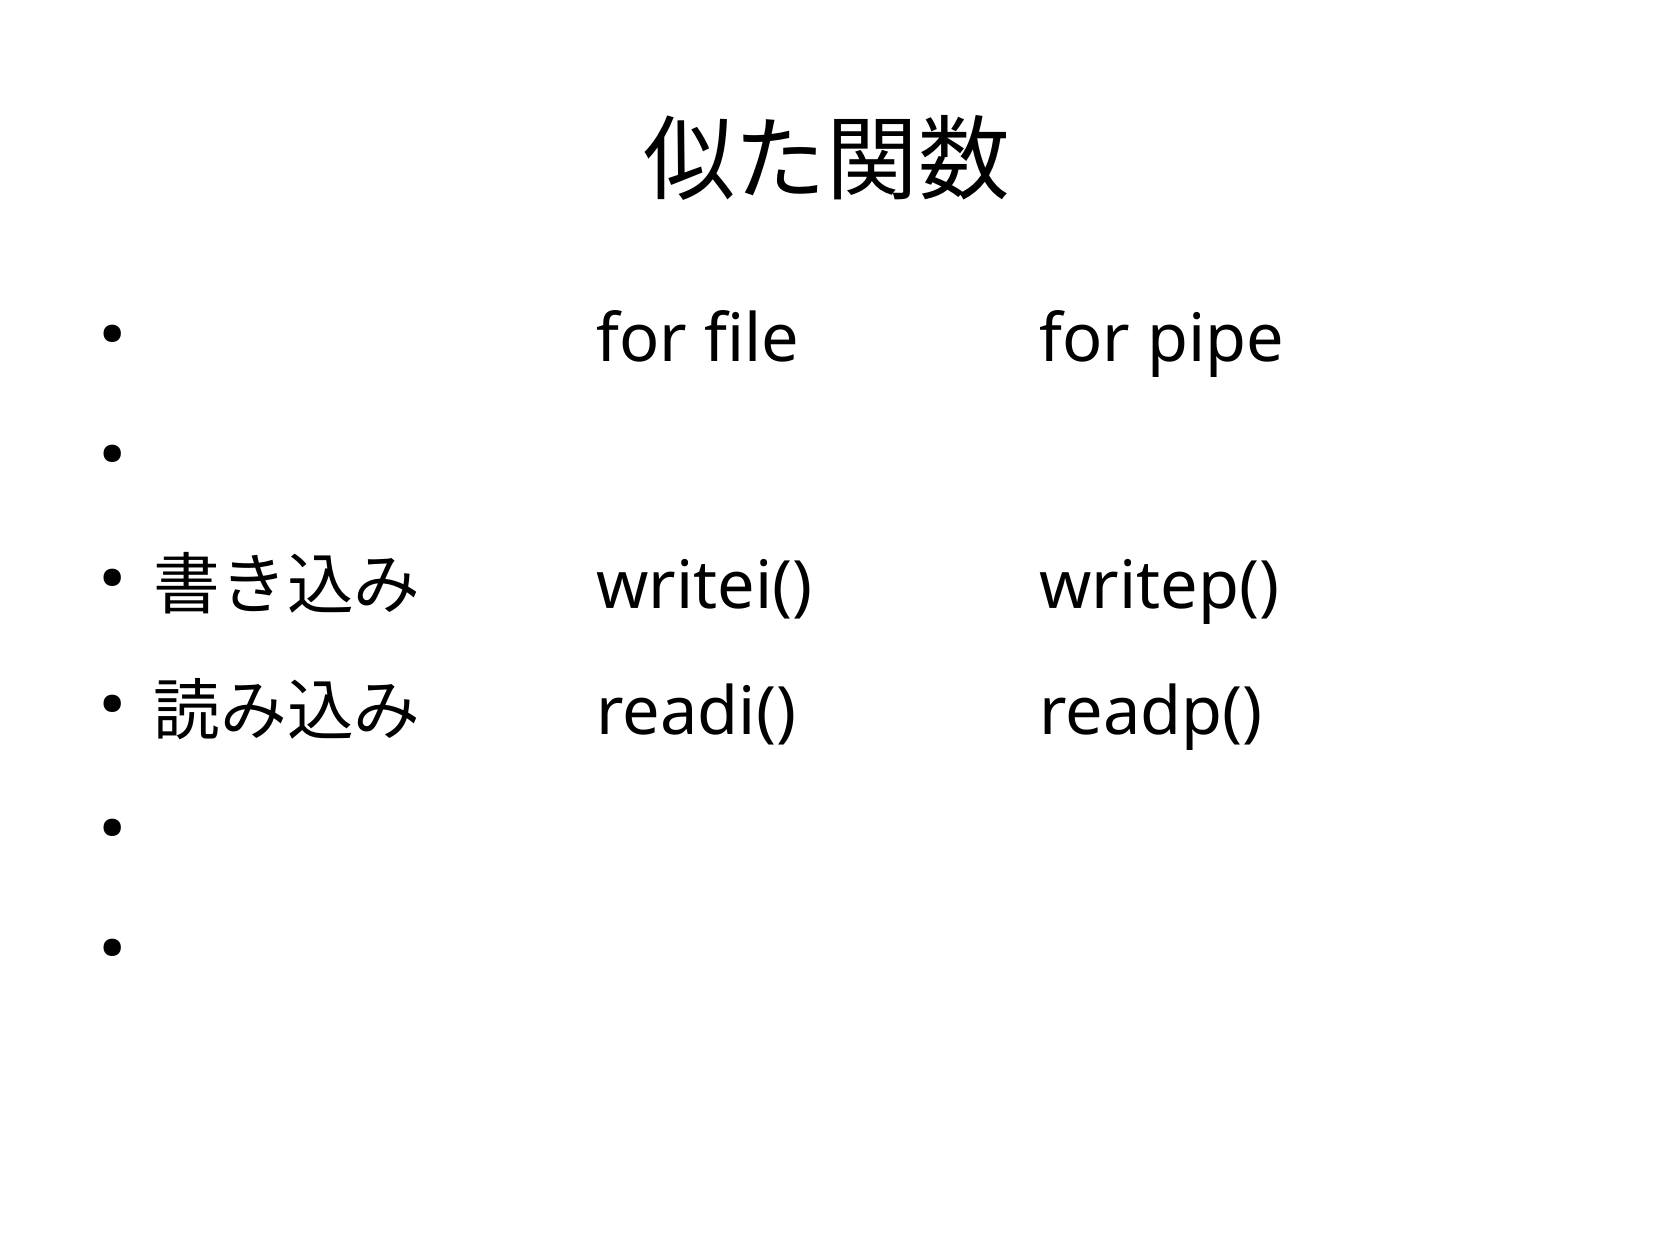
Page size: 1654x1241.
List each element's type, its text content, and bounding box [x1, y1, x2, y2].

list for file for pipe 書き込み writei() writep() 読み込み readi() readp() [82, 290, 1538, 1010]
title 似た関数 [82, 49, 1571, 257]
